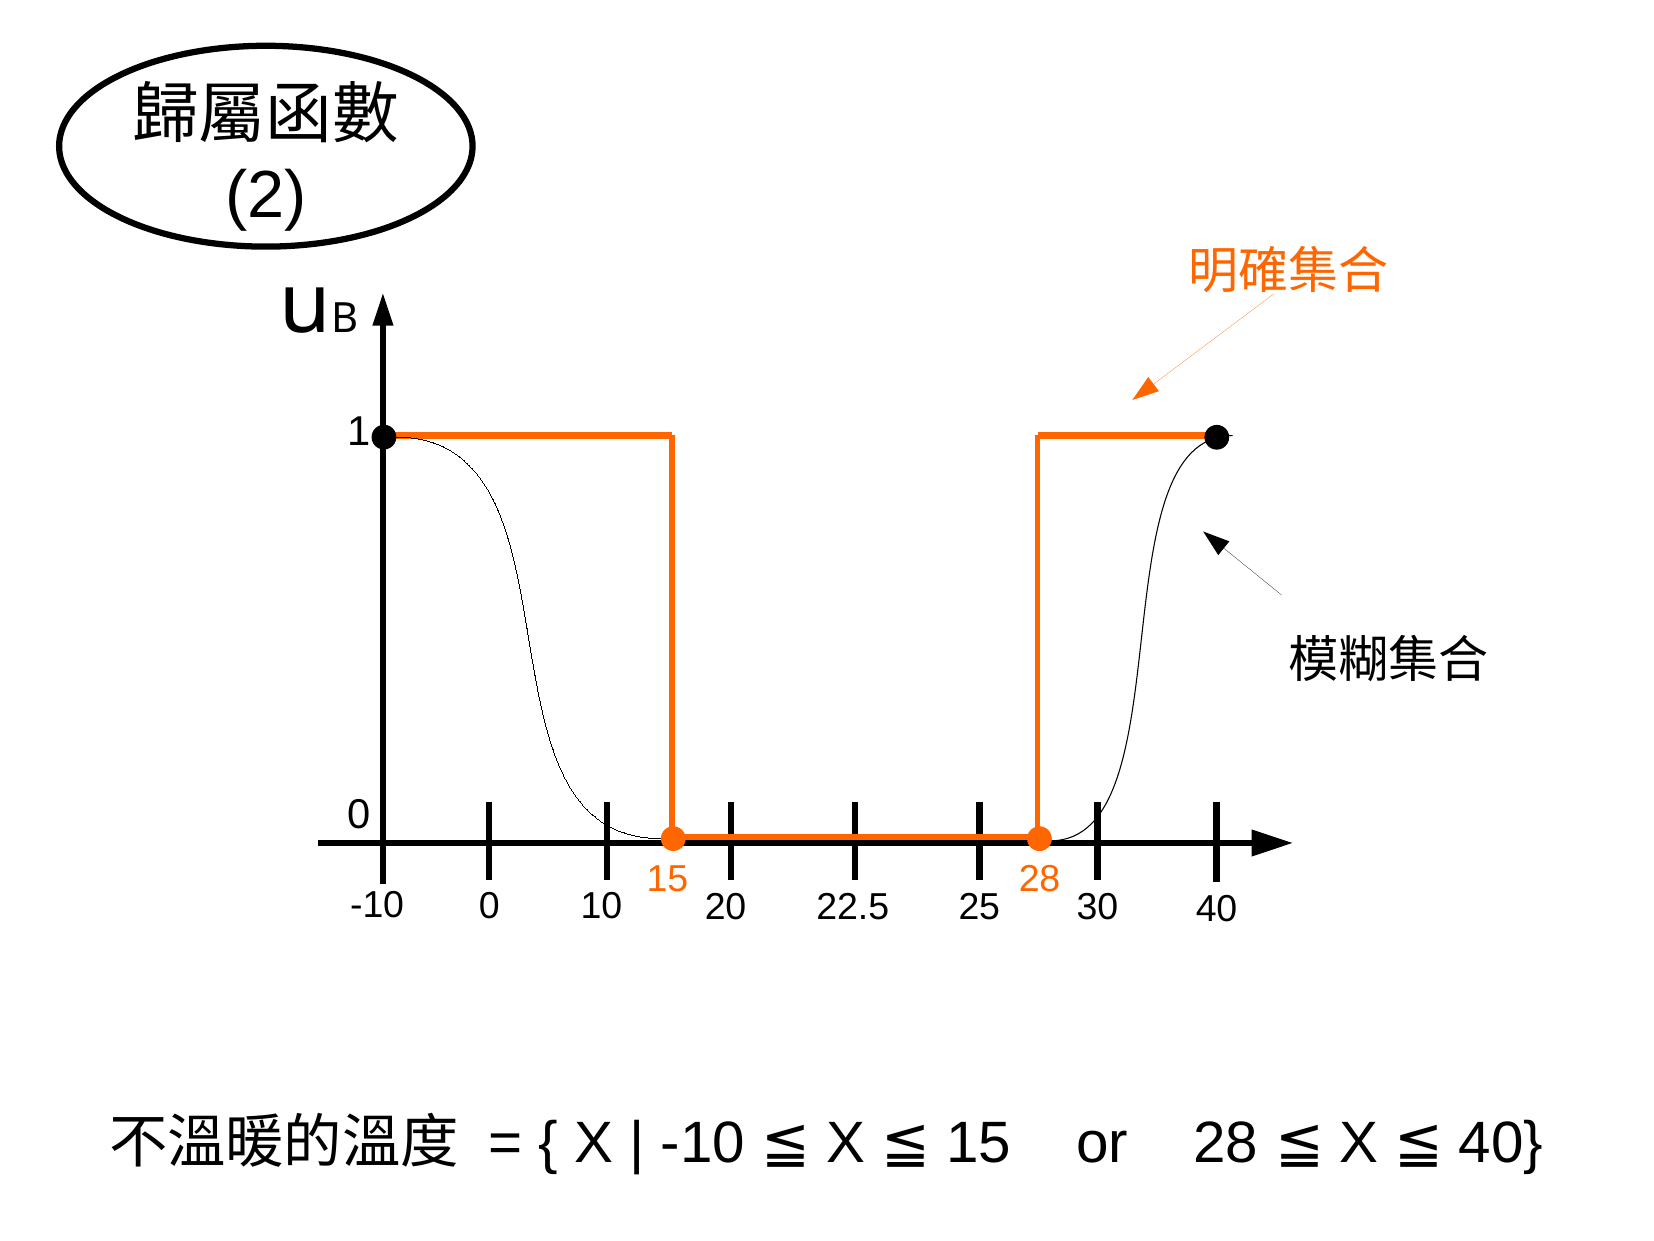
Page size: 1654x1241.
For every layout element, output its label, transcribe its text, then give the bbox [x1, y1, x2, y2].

text_box [661, 827, 686, 850]
text_box uB [100, 234, 538, 367]
text_box 30 [1050, 855, 1145, 958]
text_box 20 [678, 854, 773, 958]
text_box 模糊集合 [1274, 612, 1511, 686]
text_box 明確集合 [1173, 222, 1410, 297]
text_box 不溫暖的溫度 = { X | -10 ≦ X ≦ 15 or 28 ≦ X ≦ 40} [0, 1043, 1654, 1231]
text_box -10 [329, 853, 425, 956]
text_box 25 [932, 855, 1027, 958]
text_box 0 [441, 854, 537, 958]
text_box [372, 425, 396, 449]
text_box 0 [317, 783, 401, 846]
text_box [1204, 425, 1229, 450]
text_box 10 [554, 854, 649, 958]
text_box 歸屬函數 (2) [59, 45, 473, 234]
text_box [1027, 826, 1052, 850]
text_box 40 [1168, 856, 1265, 962]
text_box 28 [1003, 850, 1093, 908]
text_box 1 [317, 400, 401, 462]
text_box 22.5 [796, 854, 910, 958]
text_box 15 [631, 850, 721, 908]
